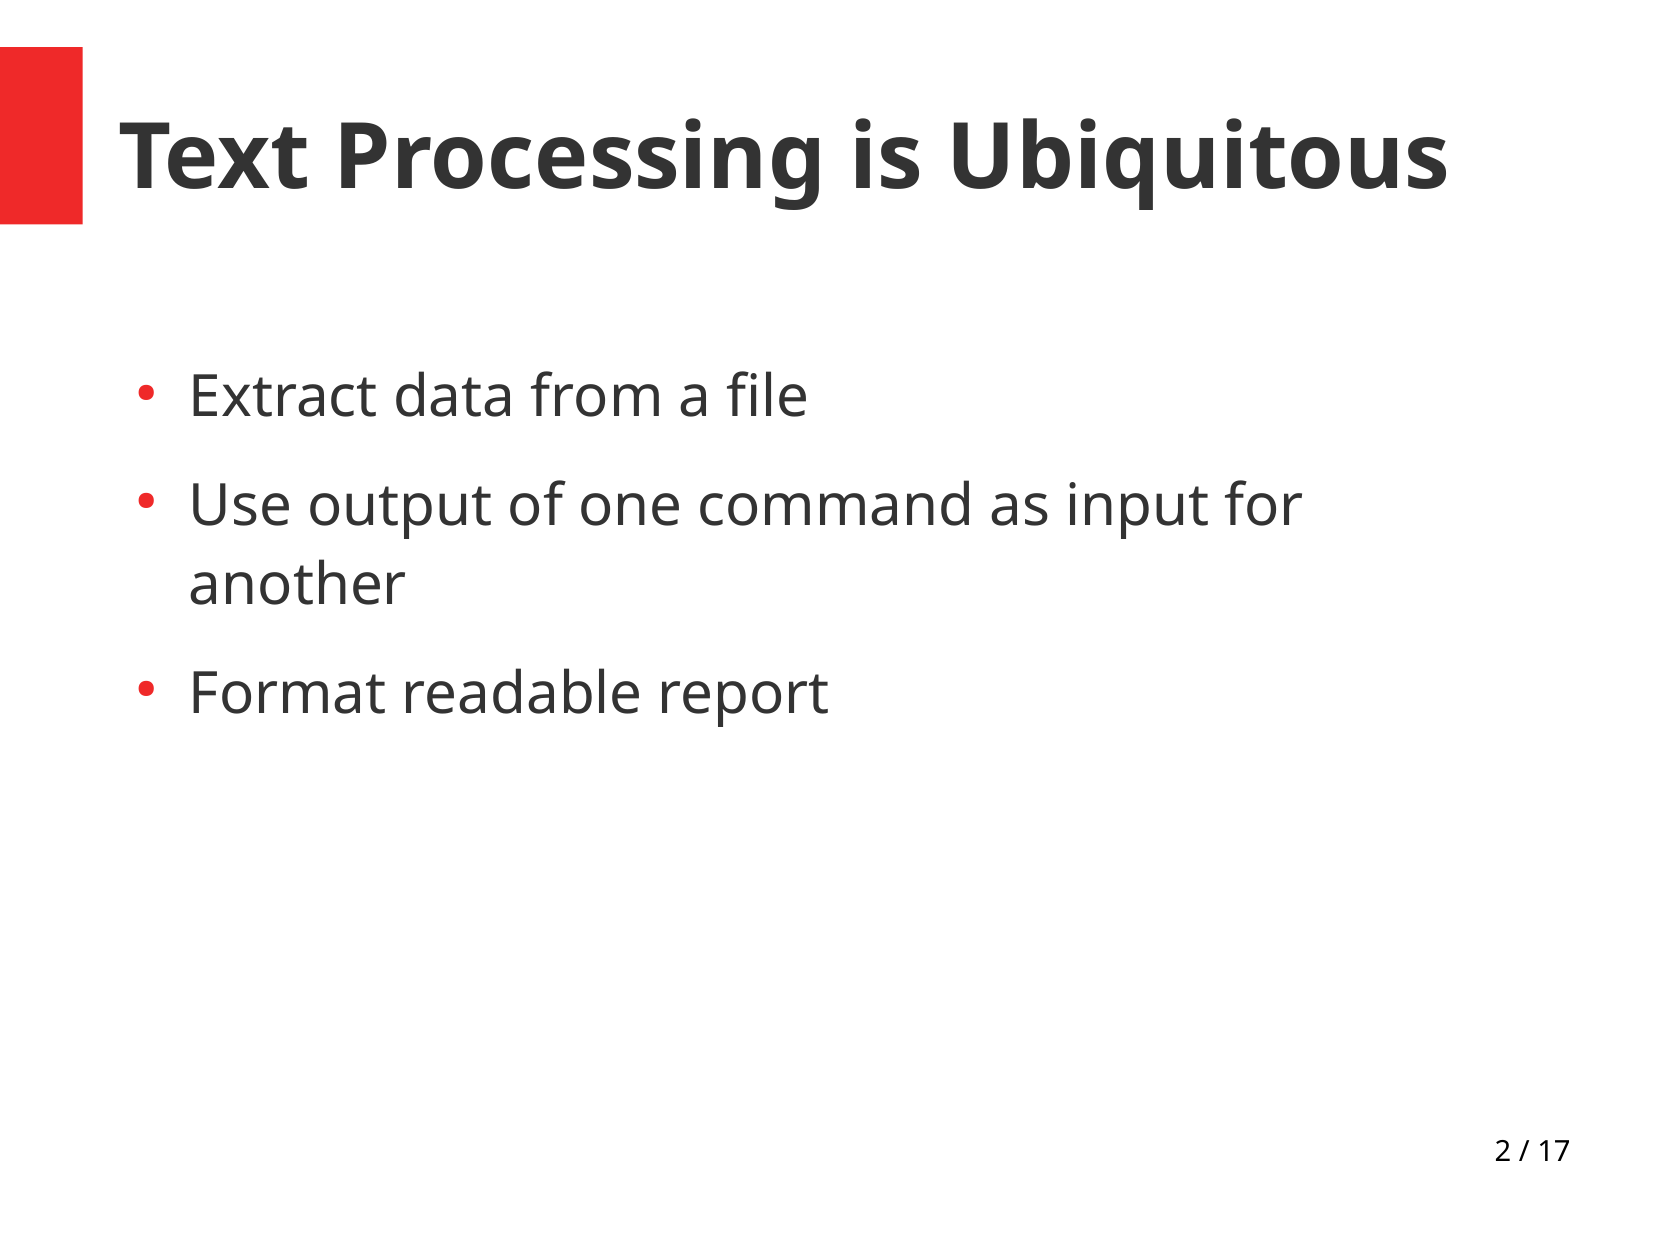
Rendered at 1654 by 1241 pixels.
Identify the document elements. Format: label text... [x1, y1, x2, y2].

list Extract data from a file Use output of one command as input for another Format readable report [118, 354, 1536, 1074]
title Text Processing is Ubiquitous [118, 45, 1571, 260]
